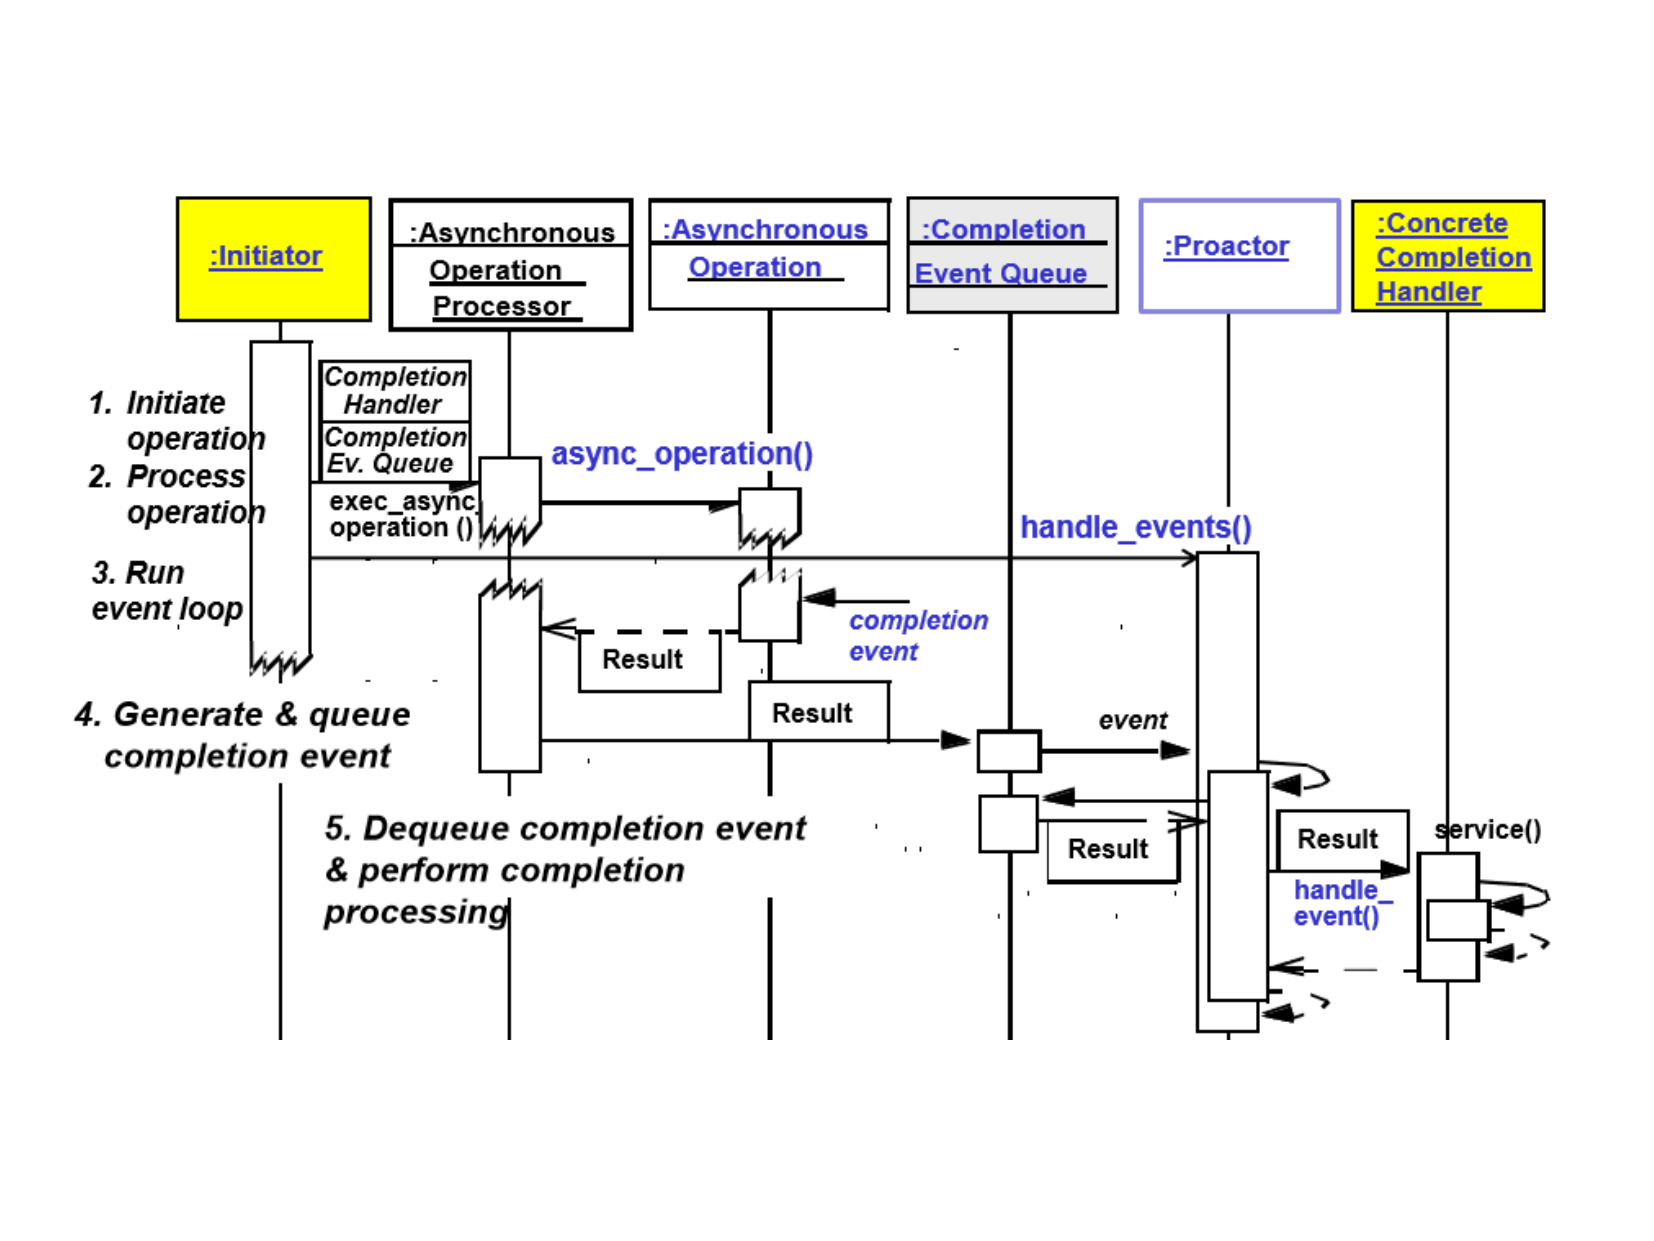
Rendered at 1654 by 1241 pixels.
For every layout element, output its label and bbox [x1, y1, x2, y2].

picture [70, 195, 1577, 1040]
